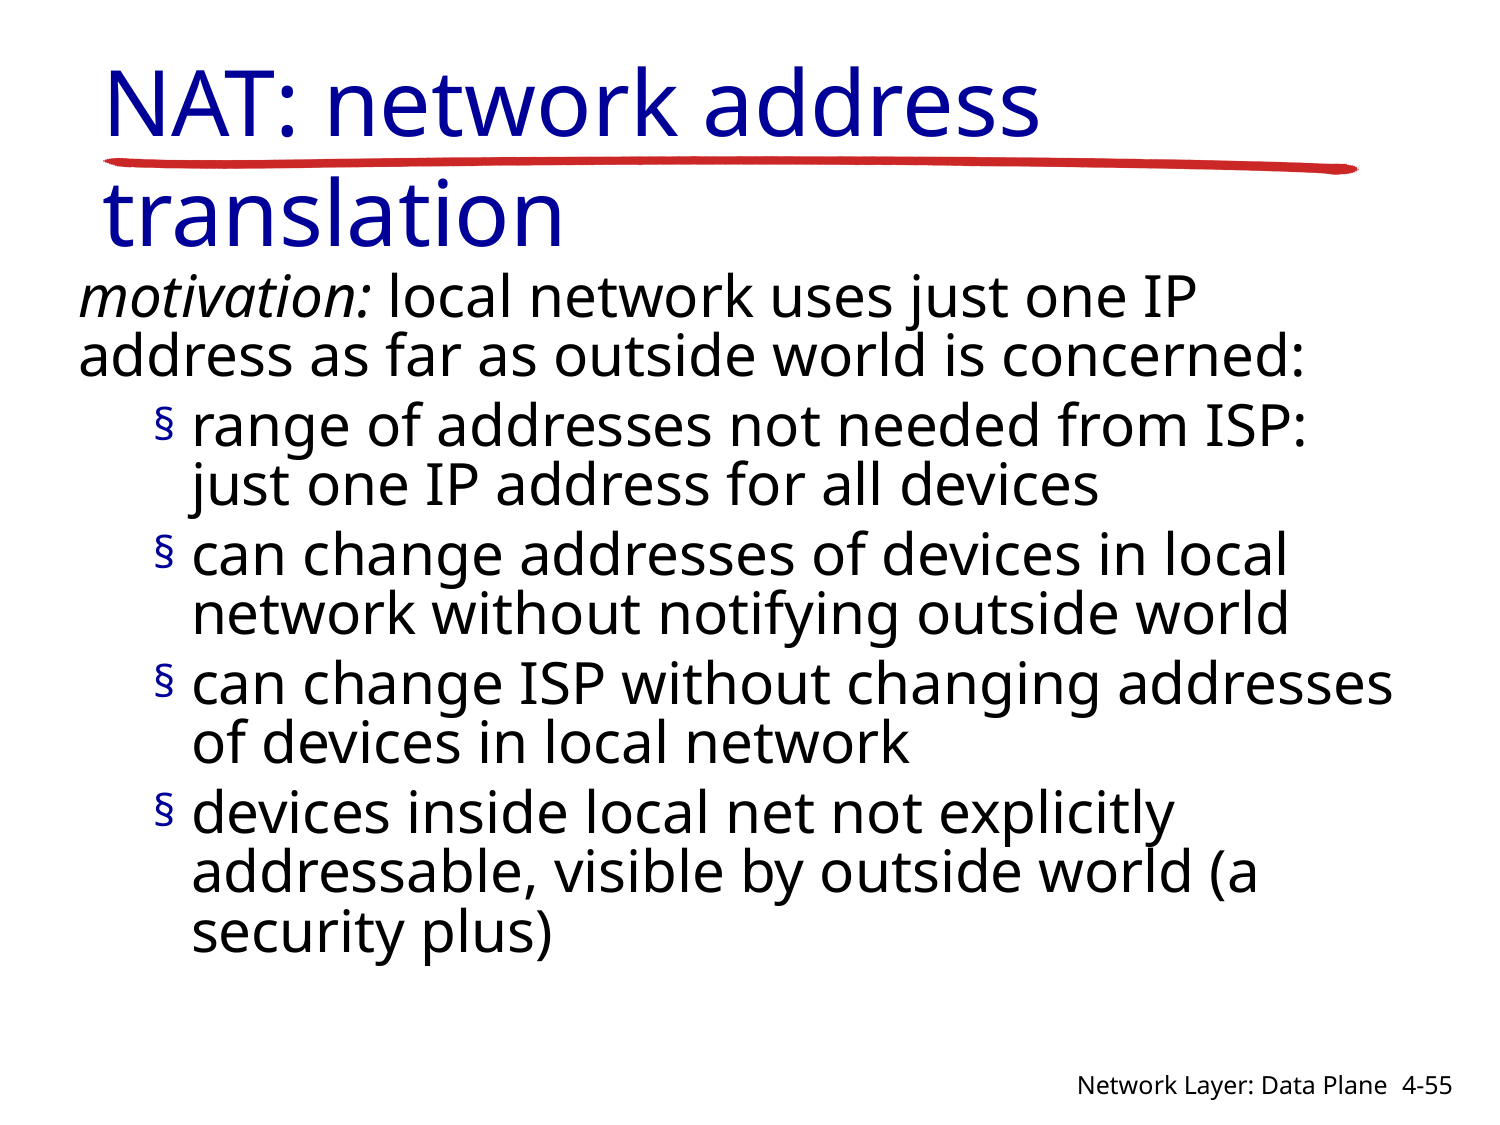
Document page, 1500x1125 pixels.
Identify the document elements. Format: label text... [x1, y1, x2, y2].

list motivation: local network uses just one IP address as far as outside world is concerned: range of addresses not needed from ISP: just one IP address for all devices can change addresses of devices in local network without notifying outside world can change ISP without changing addresses of devices in local network devices inside local net not explicitly addressable, visible by outside world (a security plus) [63, 262, 1445, 1025]
slide_number 4-13 [1387, 1062, 1480, 1107]
footer Network Layer: Data Plane [1045, 1062, 1404, 1102]
picture [98, 151, 1373, 180]
title NAT: network address translation [87, 37, 1415, 187]
